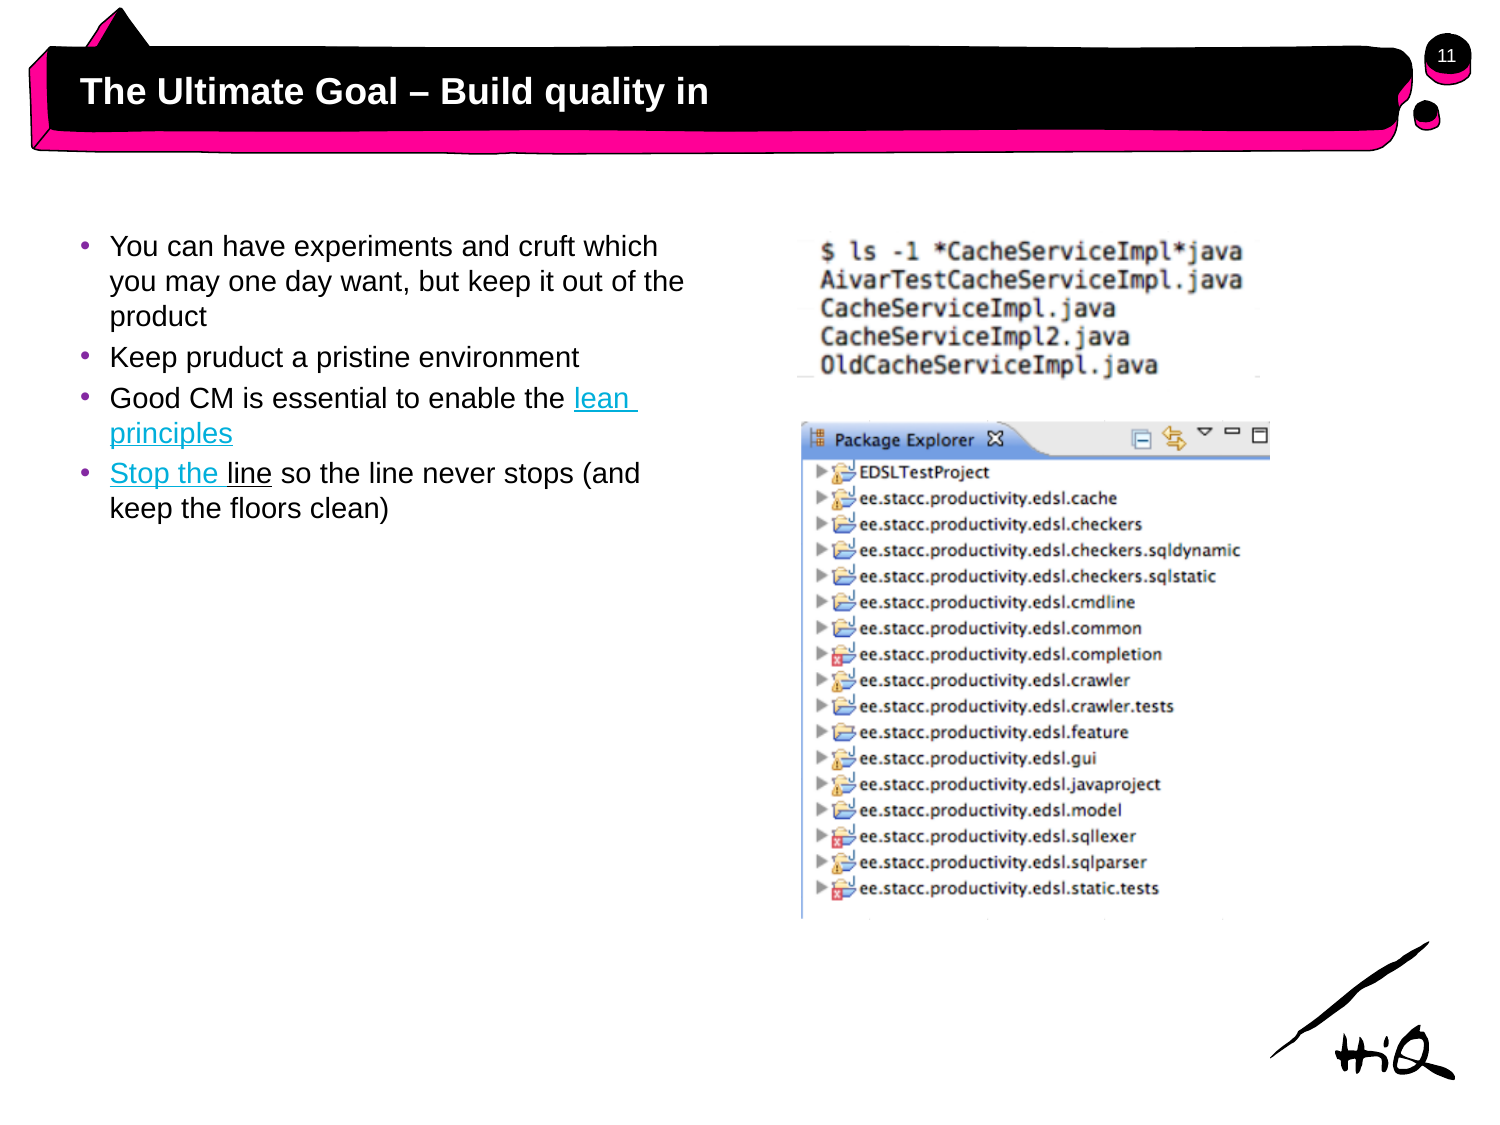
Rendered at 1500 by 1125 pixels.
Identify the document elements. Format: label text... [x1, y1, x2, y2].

picture [801, 420, 1270, 920]
picture [797, 231, 1260, 392]
slide_number <number> [1423, 30, 1471, 79]
list You can have experiments and cruft which you may one day want, but keep it out of the product Keep pruduct a pristine environment Good CM is essential to enable the lean principles Stop the line so the line never stops (and keep the floors clean) [64, 220, 703, 929]
title The Ultimate Goal – Build quality in [64, 54, 1365, 126]
